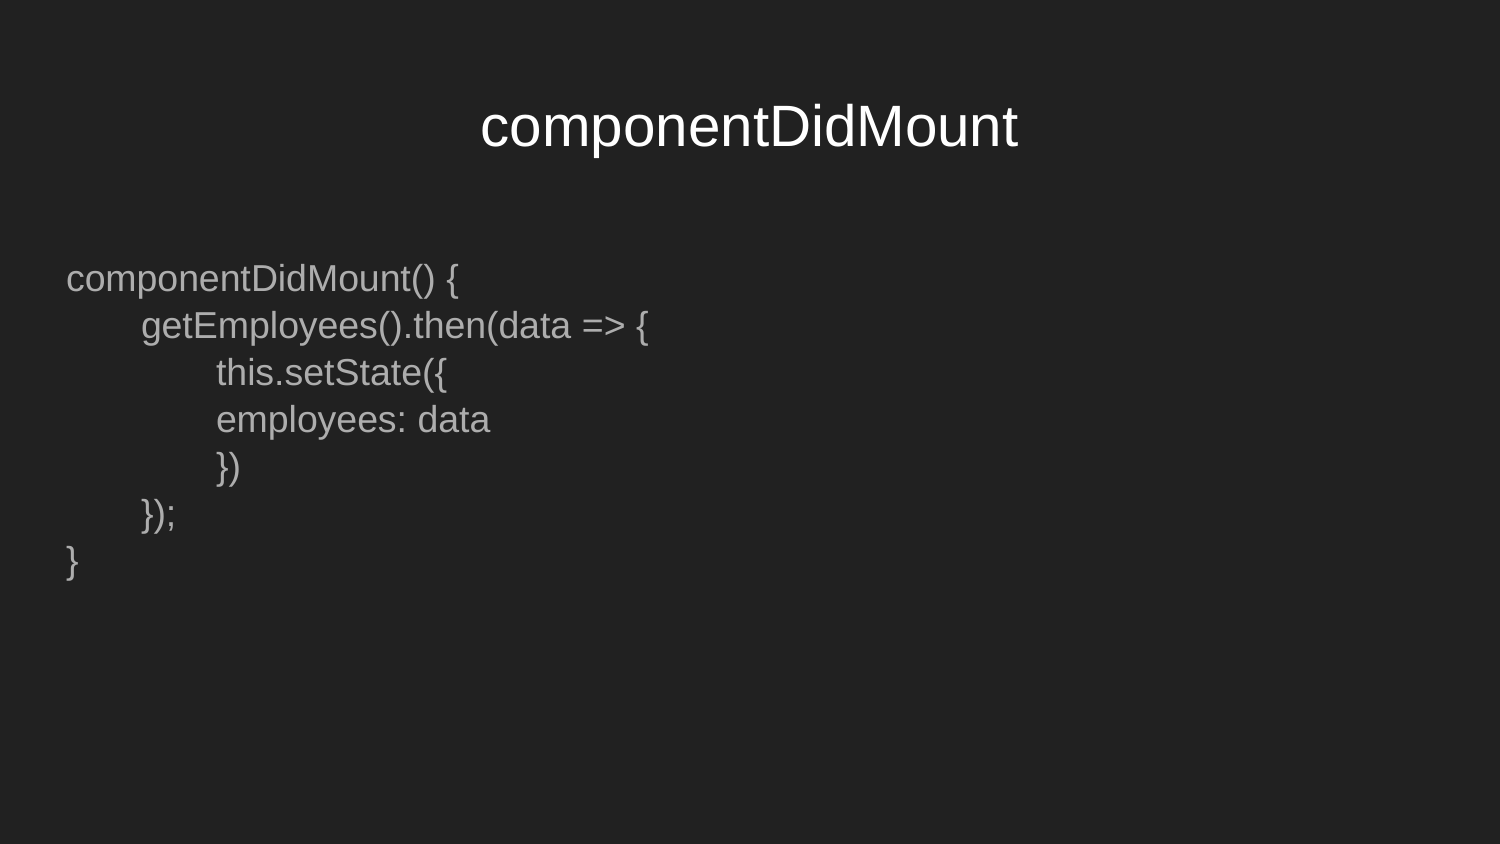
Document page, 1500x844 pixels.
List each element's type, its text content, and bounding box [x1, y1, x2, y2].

list componentDidMount() { getEmployees().then(data => { this.setState({ employees: data }) }); } [51, 239, 1449, 800]
title componentDidMount [51, 72, 1449, 167]
